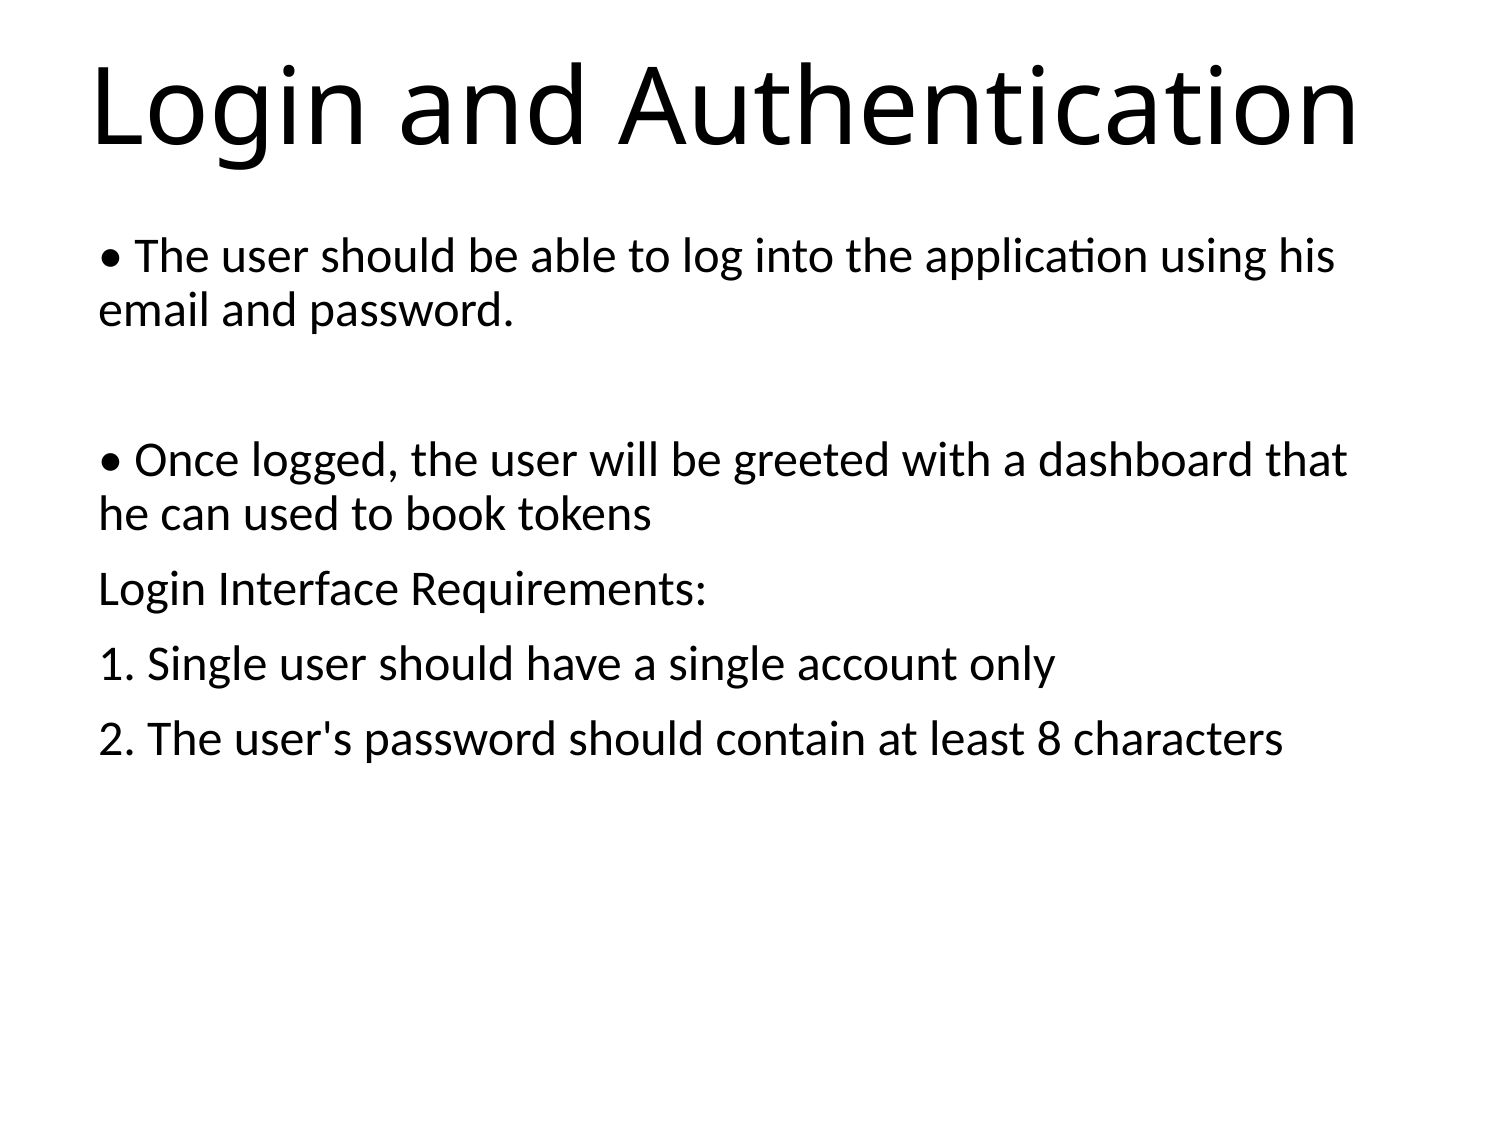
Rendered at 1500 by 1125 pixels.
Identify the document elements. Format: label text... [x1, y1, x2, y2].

subtitle • The user should be able to log into the application using his email and password. • Once logged, the user will be greeted with a dashboard that he can used to book tokens Login Interface Requirements: 1. Single user should have a single account only 2. The user's password should contain at least 8 characters [83, 222, 1420, 1047]
title Login and Authentication [58, 0, 1393, 176]
